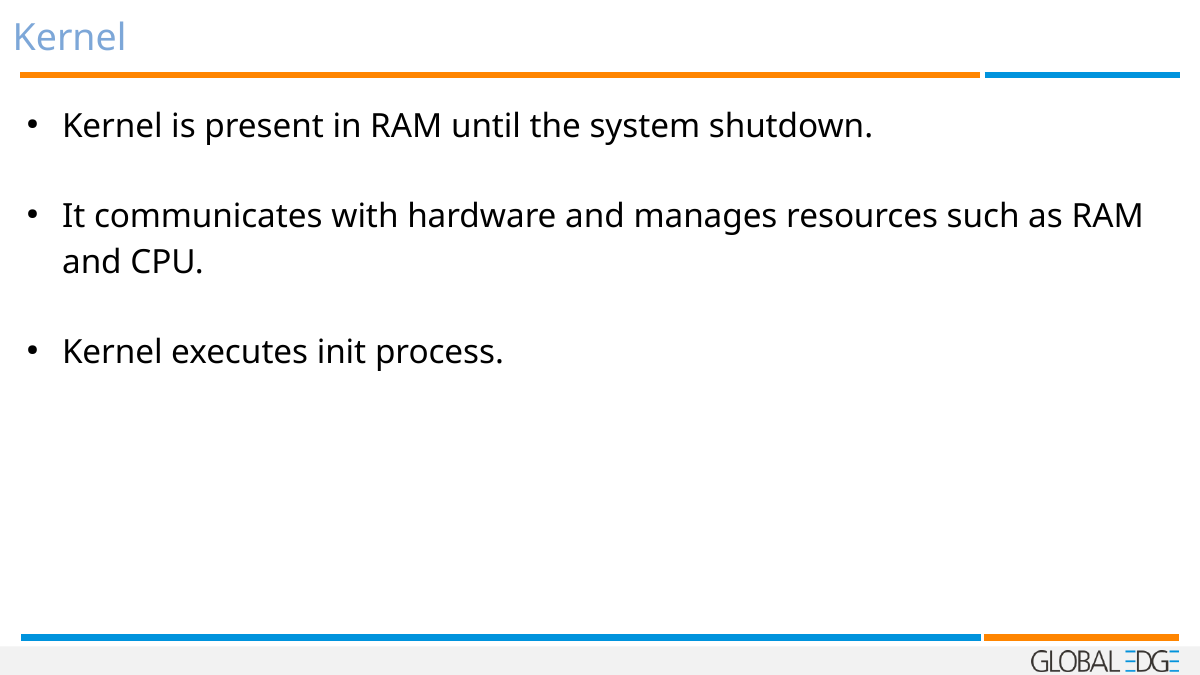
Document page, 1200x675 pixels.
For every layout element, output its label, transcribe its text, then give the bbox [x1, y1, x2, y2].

picture [1031, 650, 1179, 672]
title Kernel [12, 9, 1088, 63]
text_box Kernel is present in RAM until the system shutdown. It communicates with hardware and manages resources such as RAM and CPU. Kernel executes init process. [11, 94, 1182, 344]
